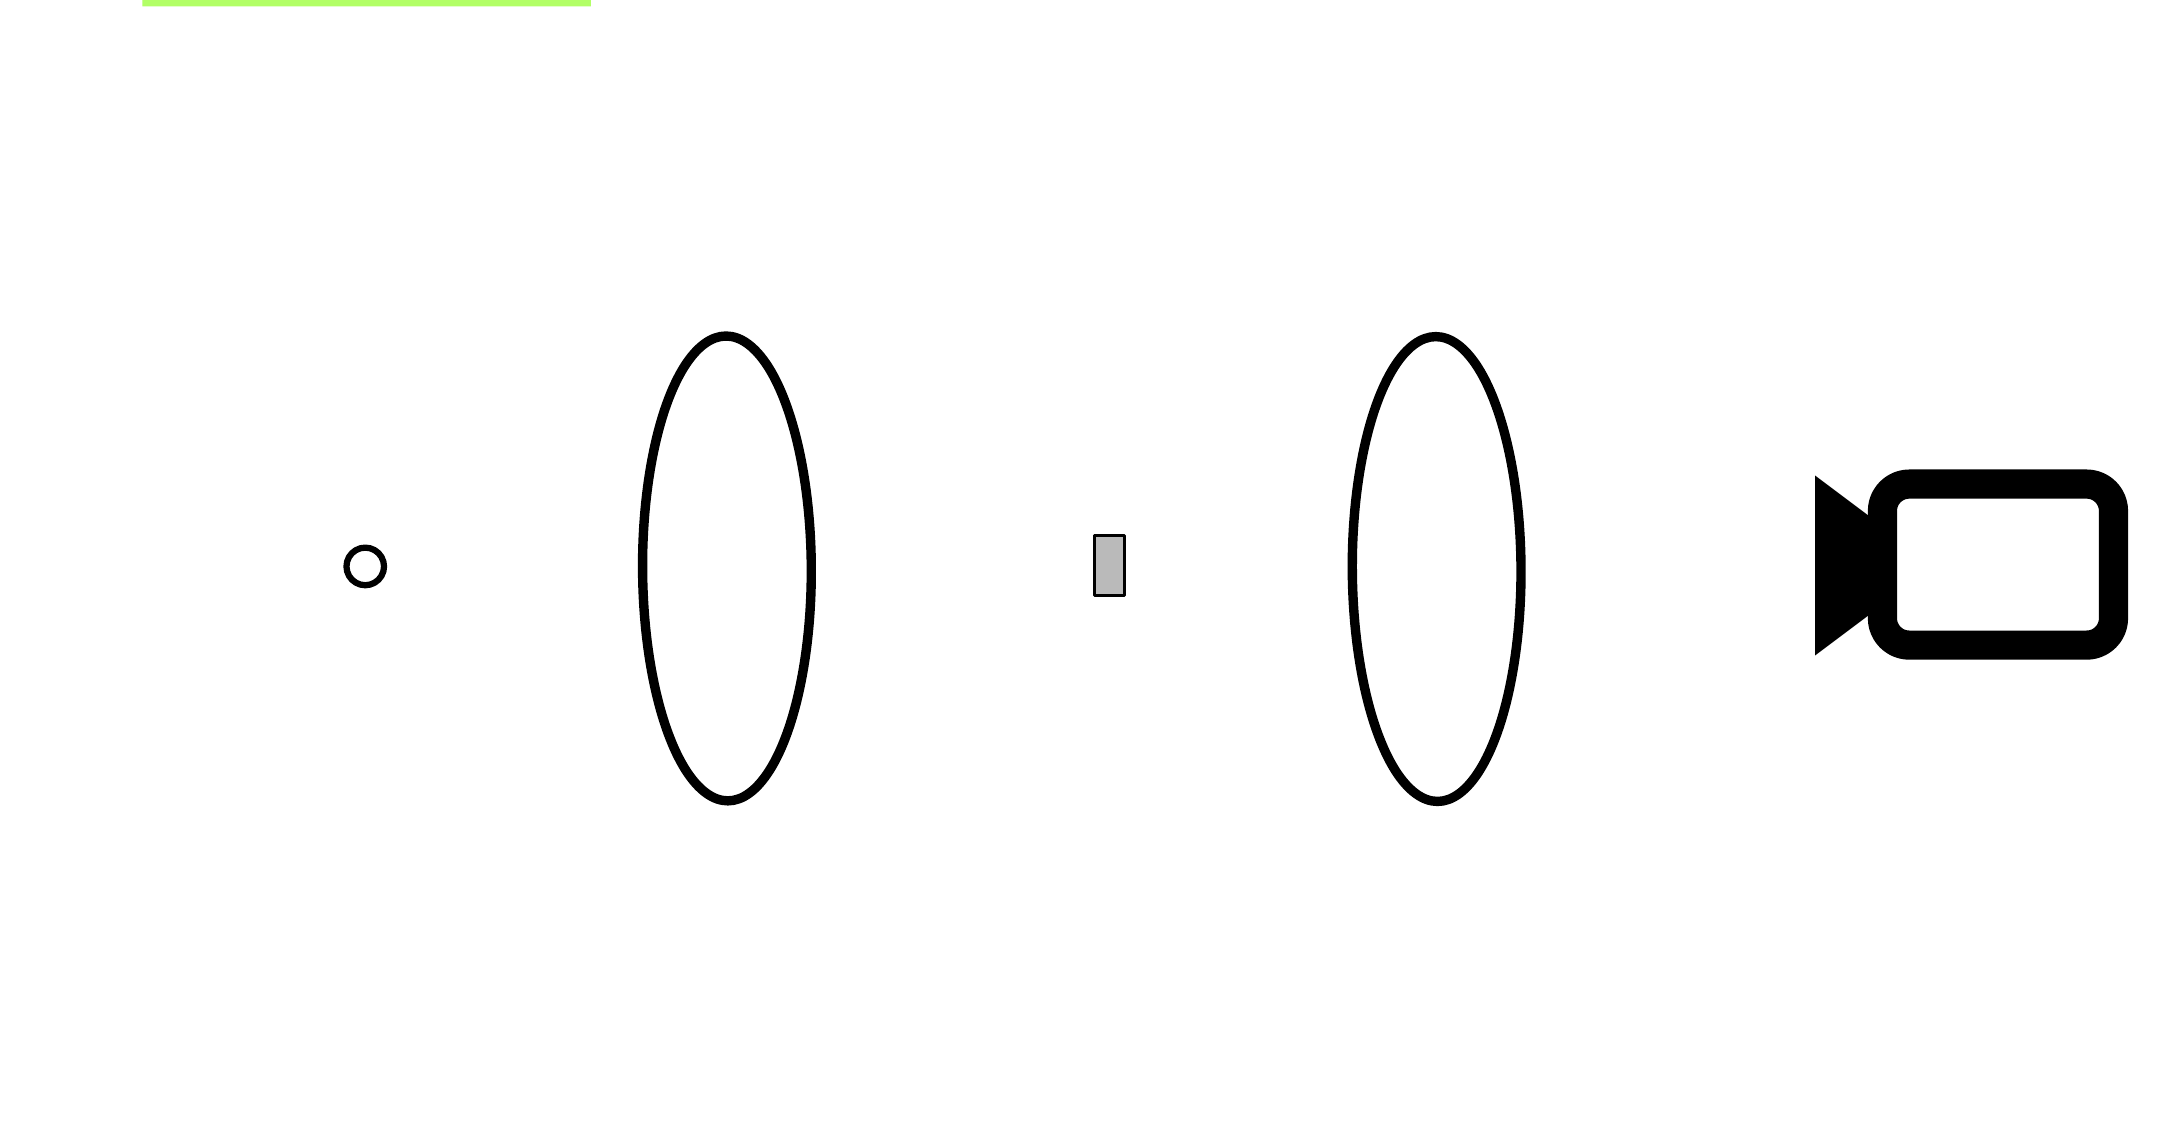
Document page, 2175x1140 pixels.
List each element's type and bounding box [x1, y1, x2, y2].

text_box [1815, 475, 1876, 656]
text_box [1094, 535, 1125, 596]
text_box [1882, 484, 2114, 646]
text_box [642, 336, 812, 801]
text_box [1352, 336, 1522, 802]
